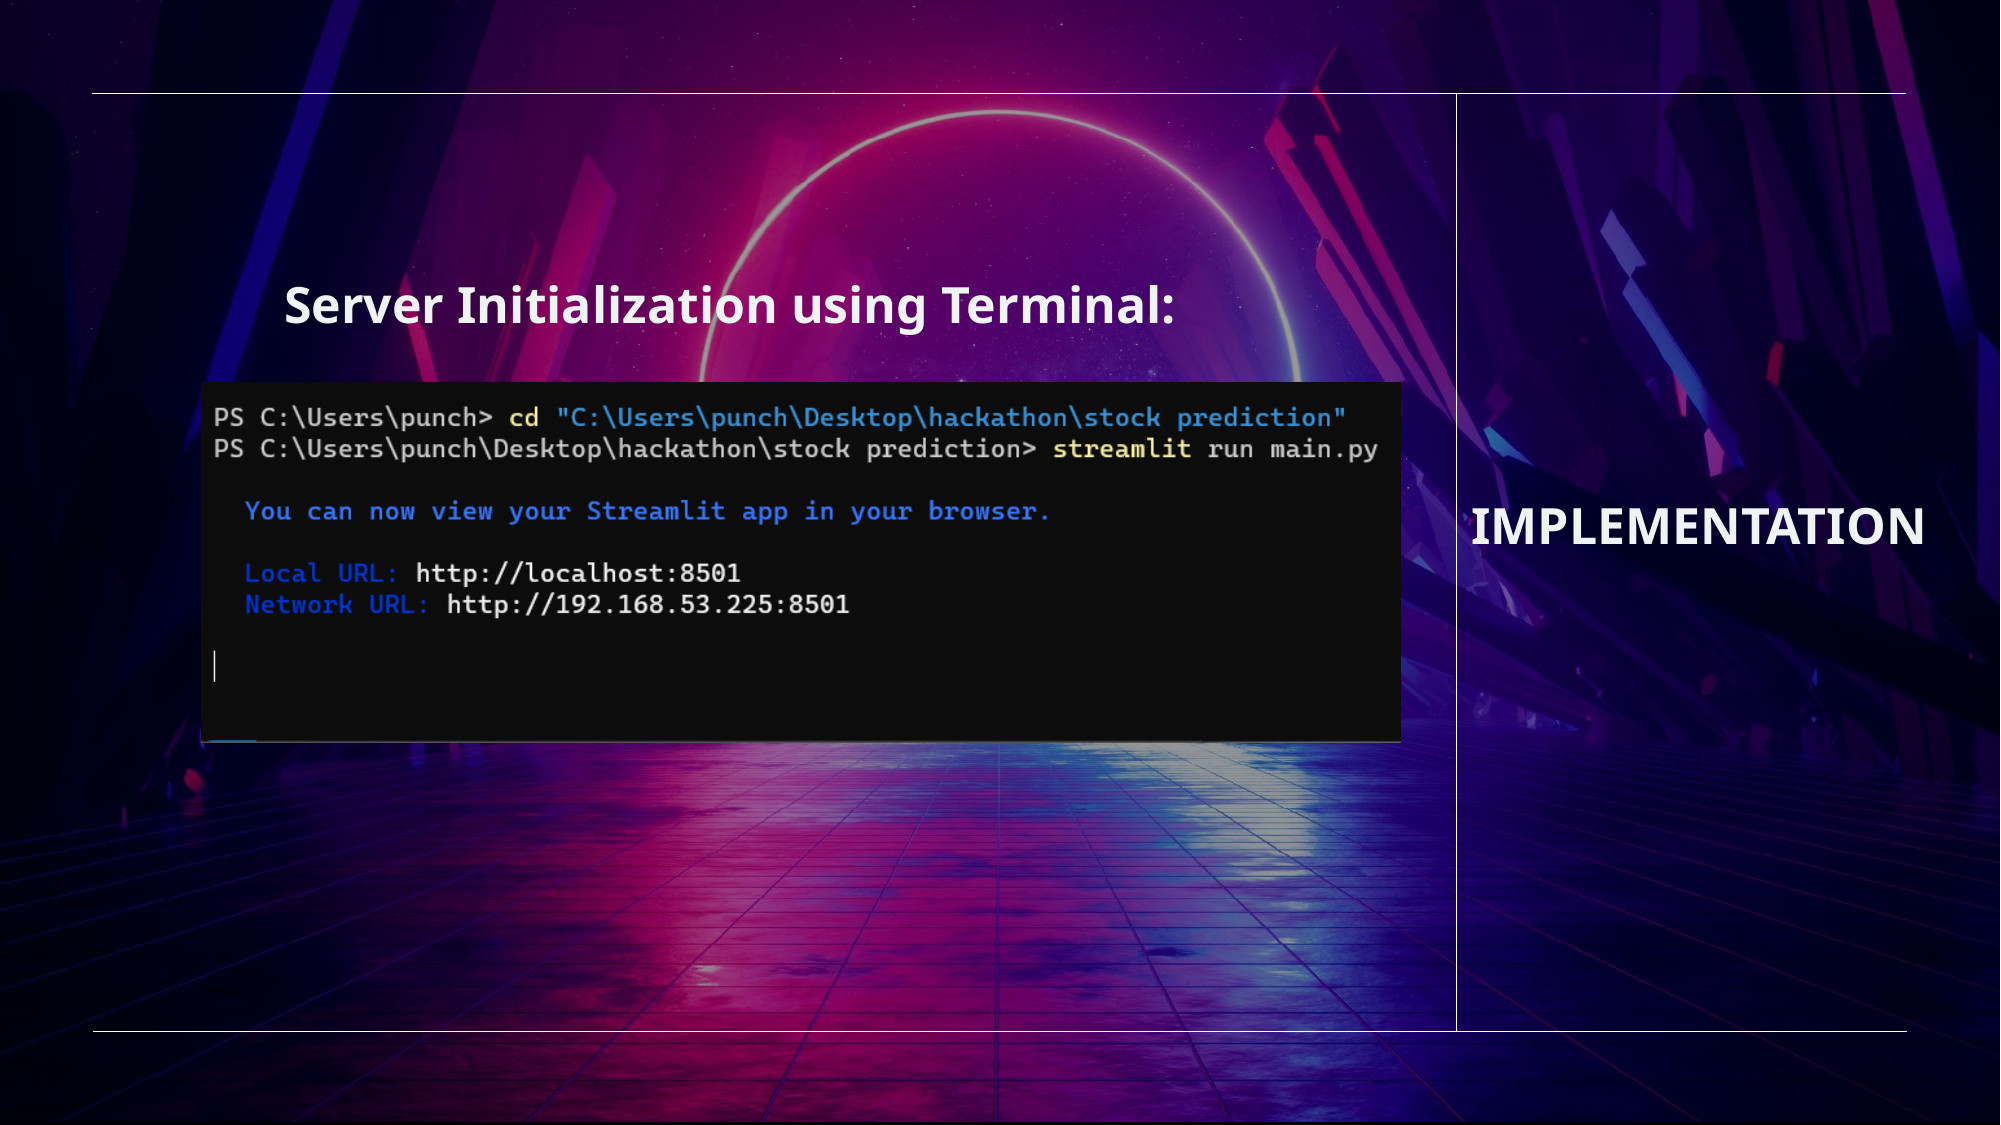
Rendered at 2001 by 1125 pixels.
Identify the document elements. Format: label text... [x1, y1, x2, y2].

text_box Server Initialization using Terminal: [254, 265, 1206, 342]
picture [0, 0, 2000, 1122]
text_box IMPLEMENTATION [1456, 486, 2000, 563]
